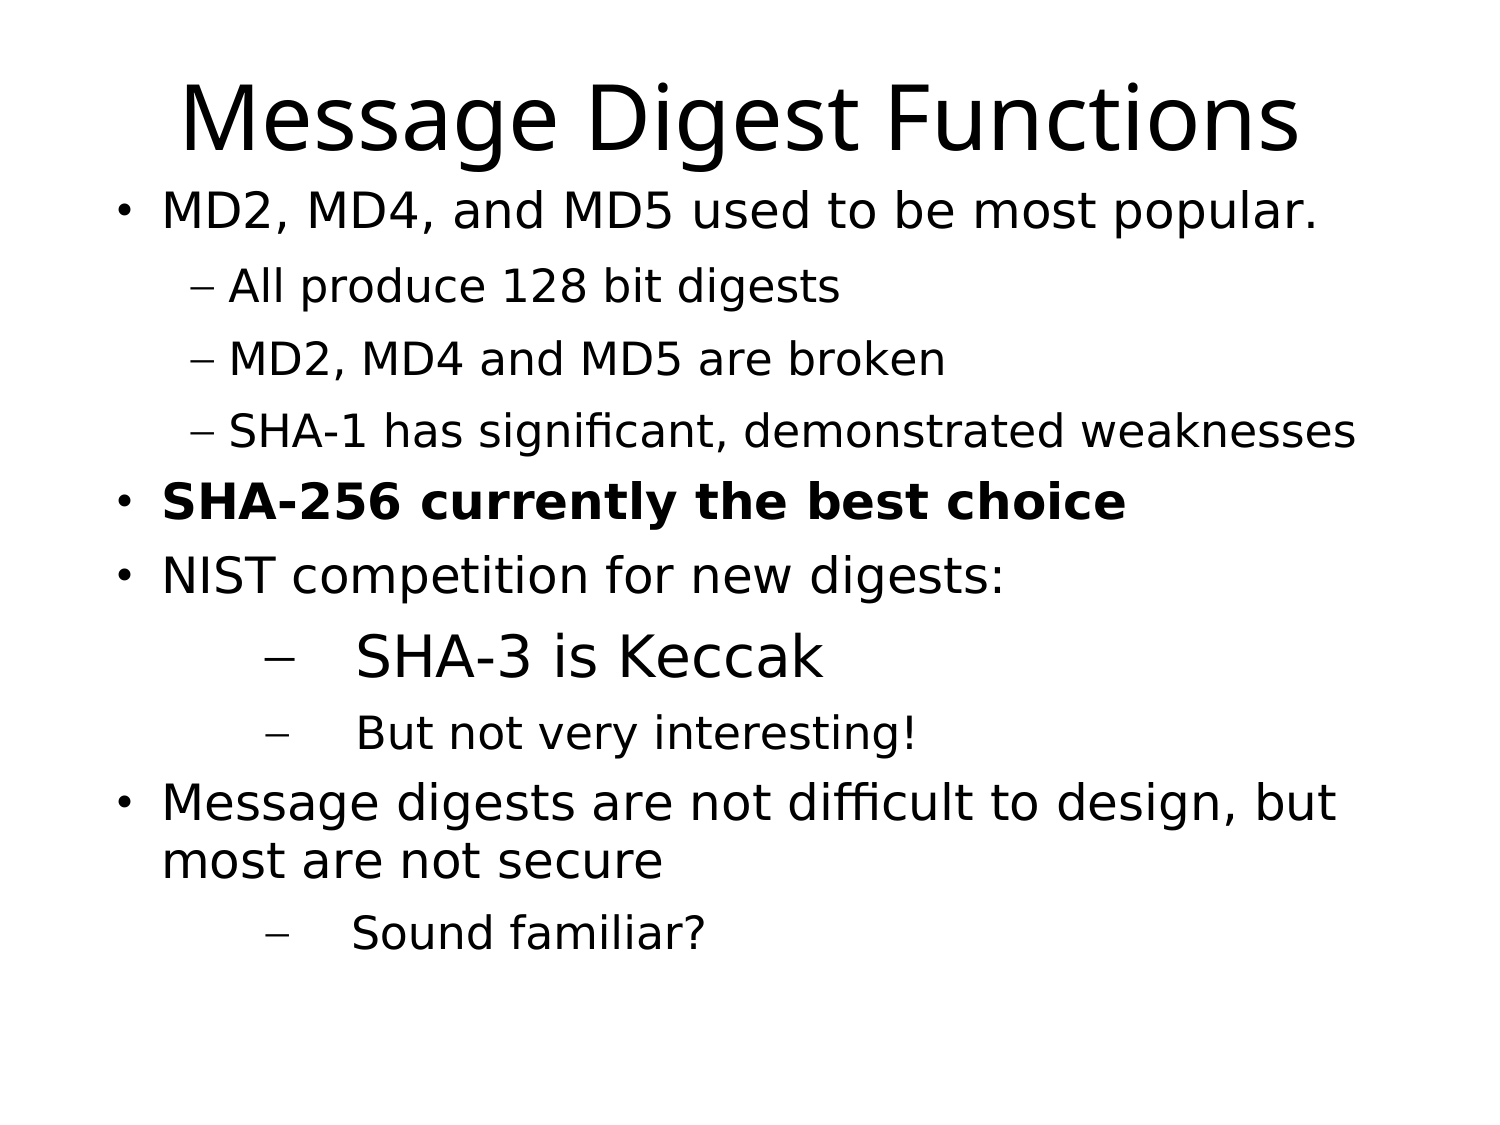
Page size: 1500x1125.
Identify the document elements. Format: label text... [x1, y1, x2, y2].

title Message Digest Functions [102, 19, 1378, 208]
list MD2, MD4, and MD5 used to be most popular. All produce 128 bit digests MD2, MD4 and MD5 are broken SHA-1 has significant, demonstrated weaknesses SHA-256 currently the best choice NIST competition for new digests: SHA-3 is Keccak But not very interesting! Message digests are not difficult to design, but most are not secure Sound familiar? [100, 174, 1376, 1101]
